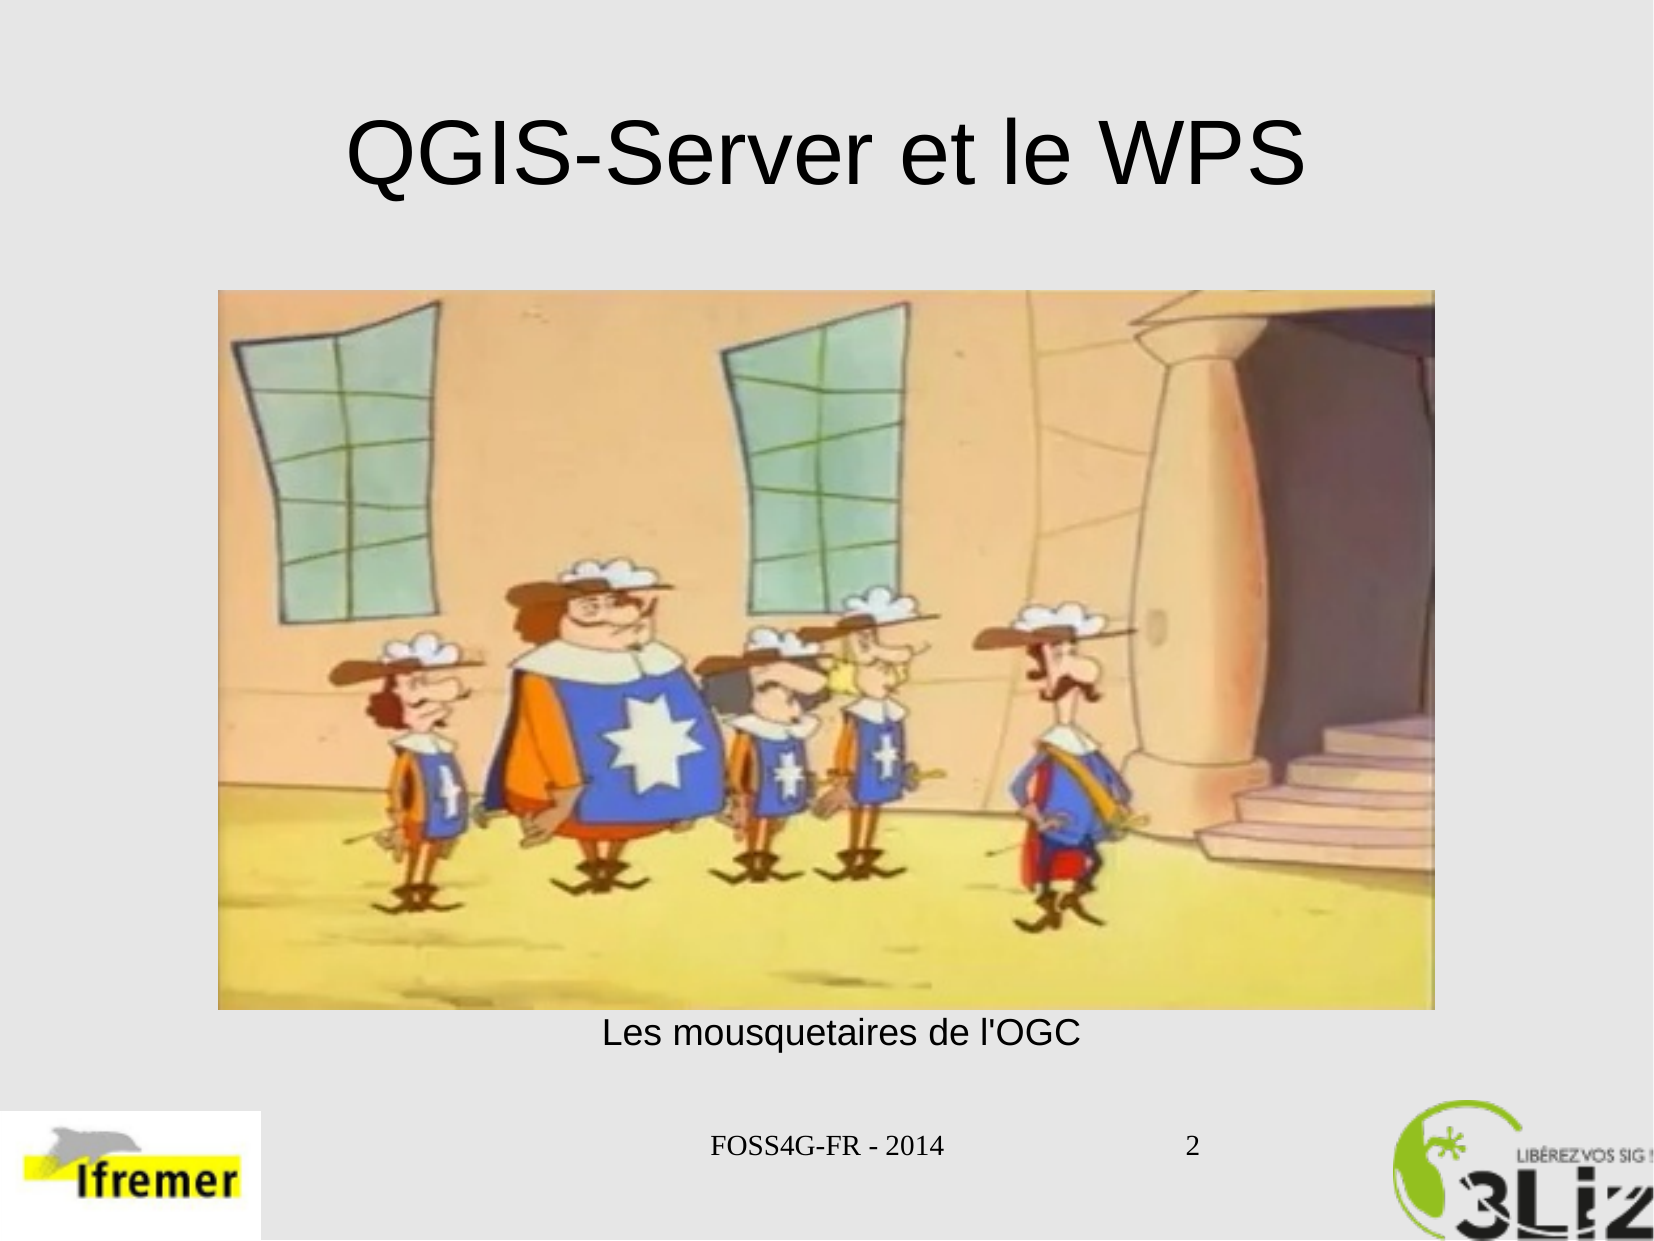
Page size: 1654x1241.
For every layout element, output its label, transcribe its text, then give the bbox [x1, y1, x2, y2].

picture [1393, 1100, 1654, 1241]
picture [0, 1111, 261, 1241]
picture [218, 290, 1435, 1003]
title QGIS-Server et le WPS [82, 49, 1571, 257]
text_box Les mousquetaires de l'OGC [206, 1003, 1477, 1061]
